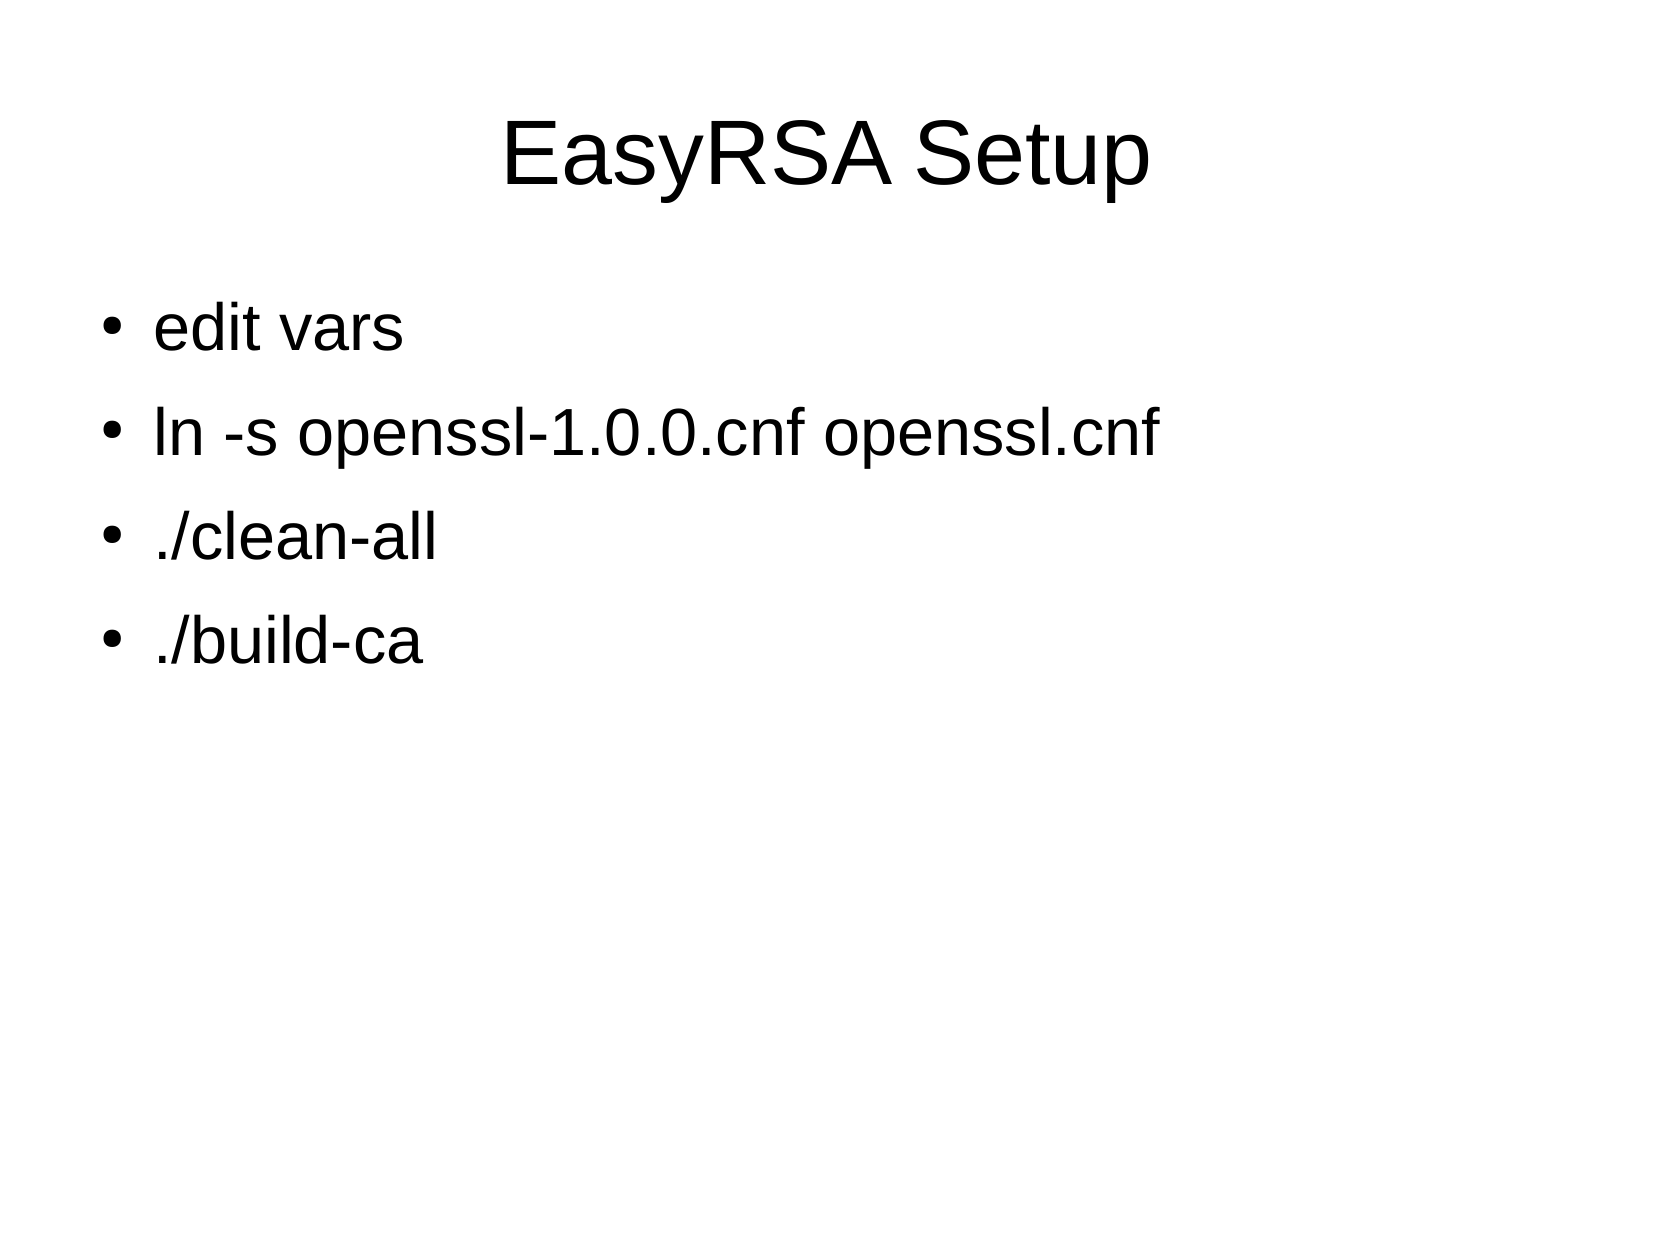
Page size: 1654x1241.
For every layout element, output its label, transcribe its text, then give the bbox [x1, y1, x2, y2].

title EasyRSA Setup [82, 49, 1571, 257]
list edit vars ln -s openssl-1.0.0.cnf openssl.cnf ./clean-all ./build-ca [82, 290, 1571, 1010]
